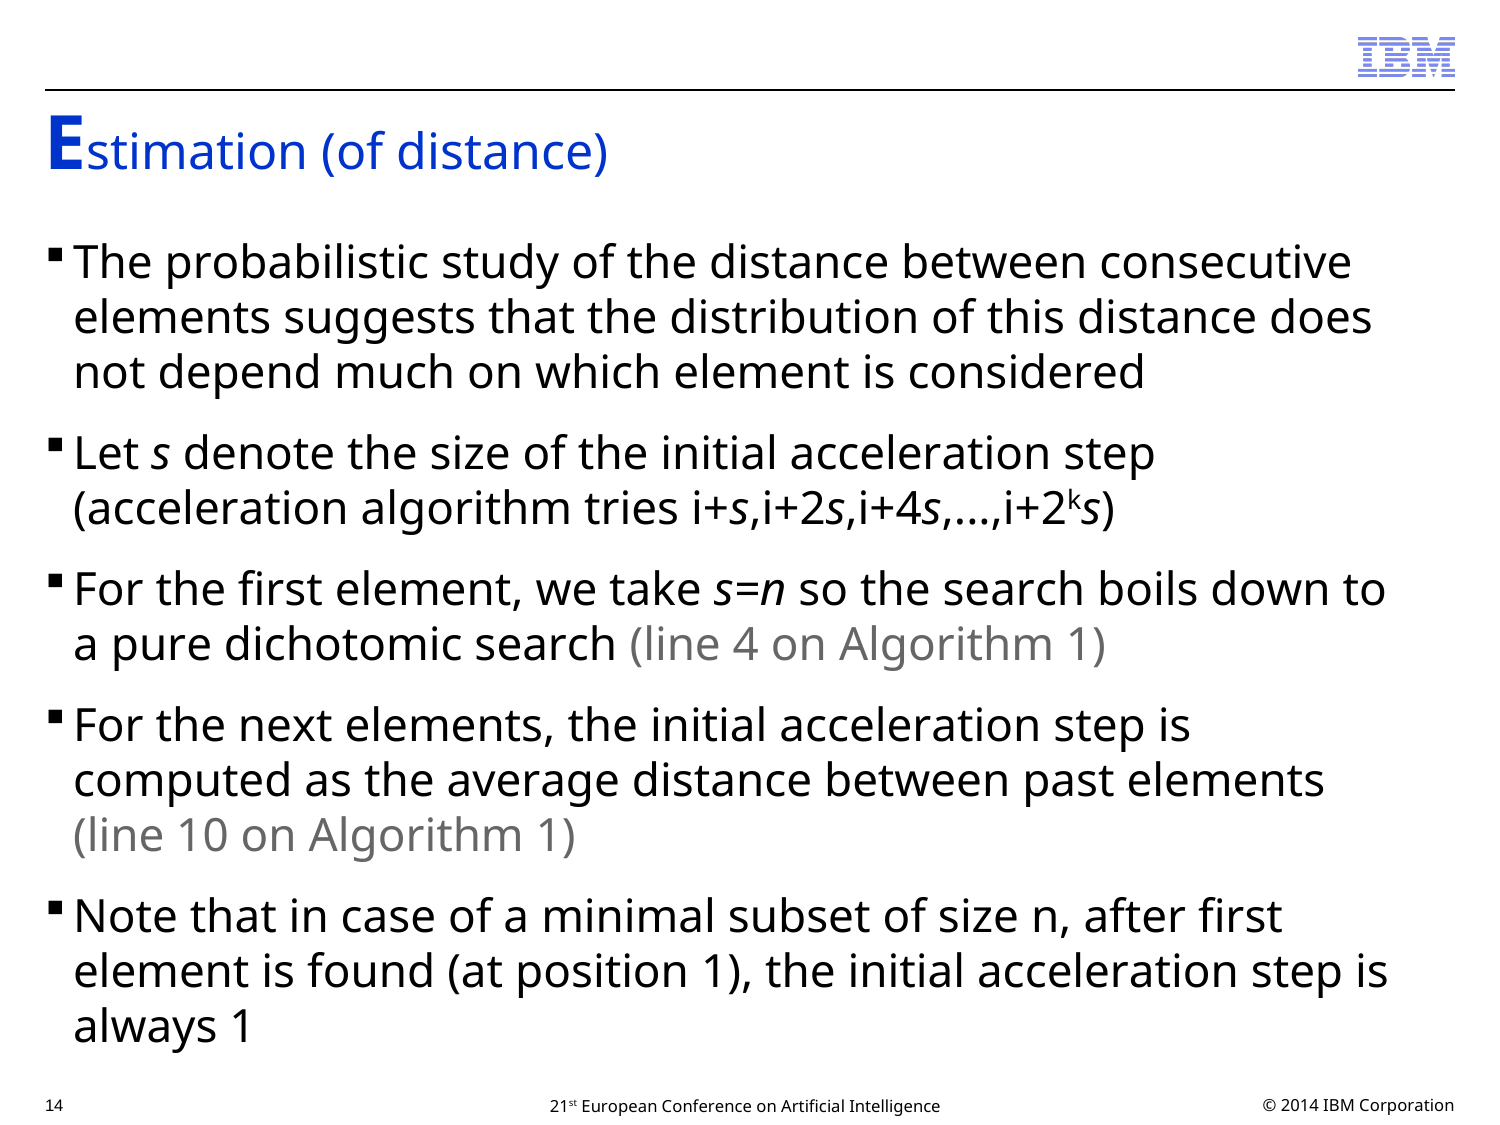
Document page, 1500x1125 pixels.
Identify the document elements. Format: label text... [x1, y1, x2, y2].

picture [1358, 37, 1455, 77]
title Estimation (of distance) [29, 97, 1500, 203]
list The probabilistic study of the distance between consecutive elements suggests that the distribution of this distance does not depend much on which element is considered Let s denote the size of the initial acceleration step (acceleration algorithm tries i+s,i+2s,i+4s,...,i+2ks) For the first element, we take s=n so the search boils down to a pure dichotomic search (line 4 on Algorithm 1) For the next elements, the initial acceleration step is computed as the average distance between past elements (line 10 on Algorithm 1) Note that in case of a minimal subset of size n, after first element is found (at position 1), the initial acceleration step is always 1 [29, 224, 1426, 1066]
